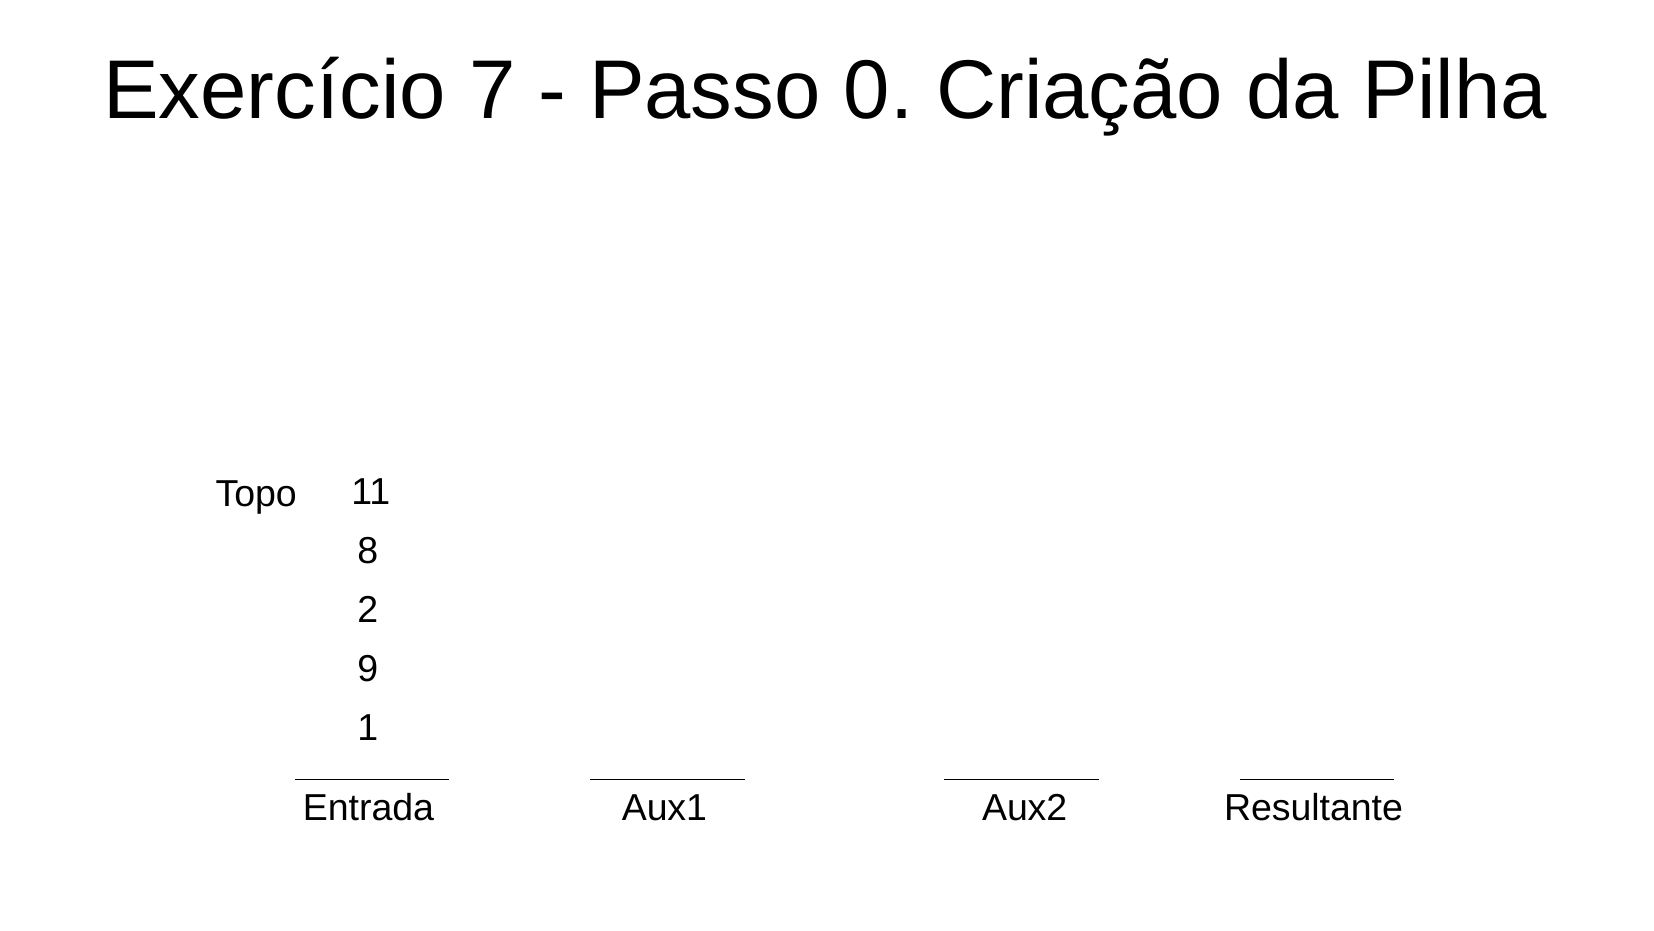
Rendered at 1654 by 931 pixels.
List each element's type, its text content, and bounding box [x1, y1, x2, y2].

text_box Aux1 [607, 780, 723, 837]
text_box Topo [200, 465, 312, 522]
text_box Entrada [288, 779, 449, 837]
text_box Exercício 7 - Passo 0. Criação da Pilha [88, 35, 1613, 237]
text_box 11 [336, 462, 406, 520]
text_box 9 [342, 640, 393, 697]
text_box 8 [342, 521, 393, 579]
text_box Aux2 [967, 780, 1083, 837]
text_box 2 [342, 580, 393, 638]
text_box Resultante [1209, 779, 1418, 837]
text_box 1 [342, 699, 393, 756]
